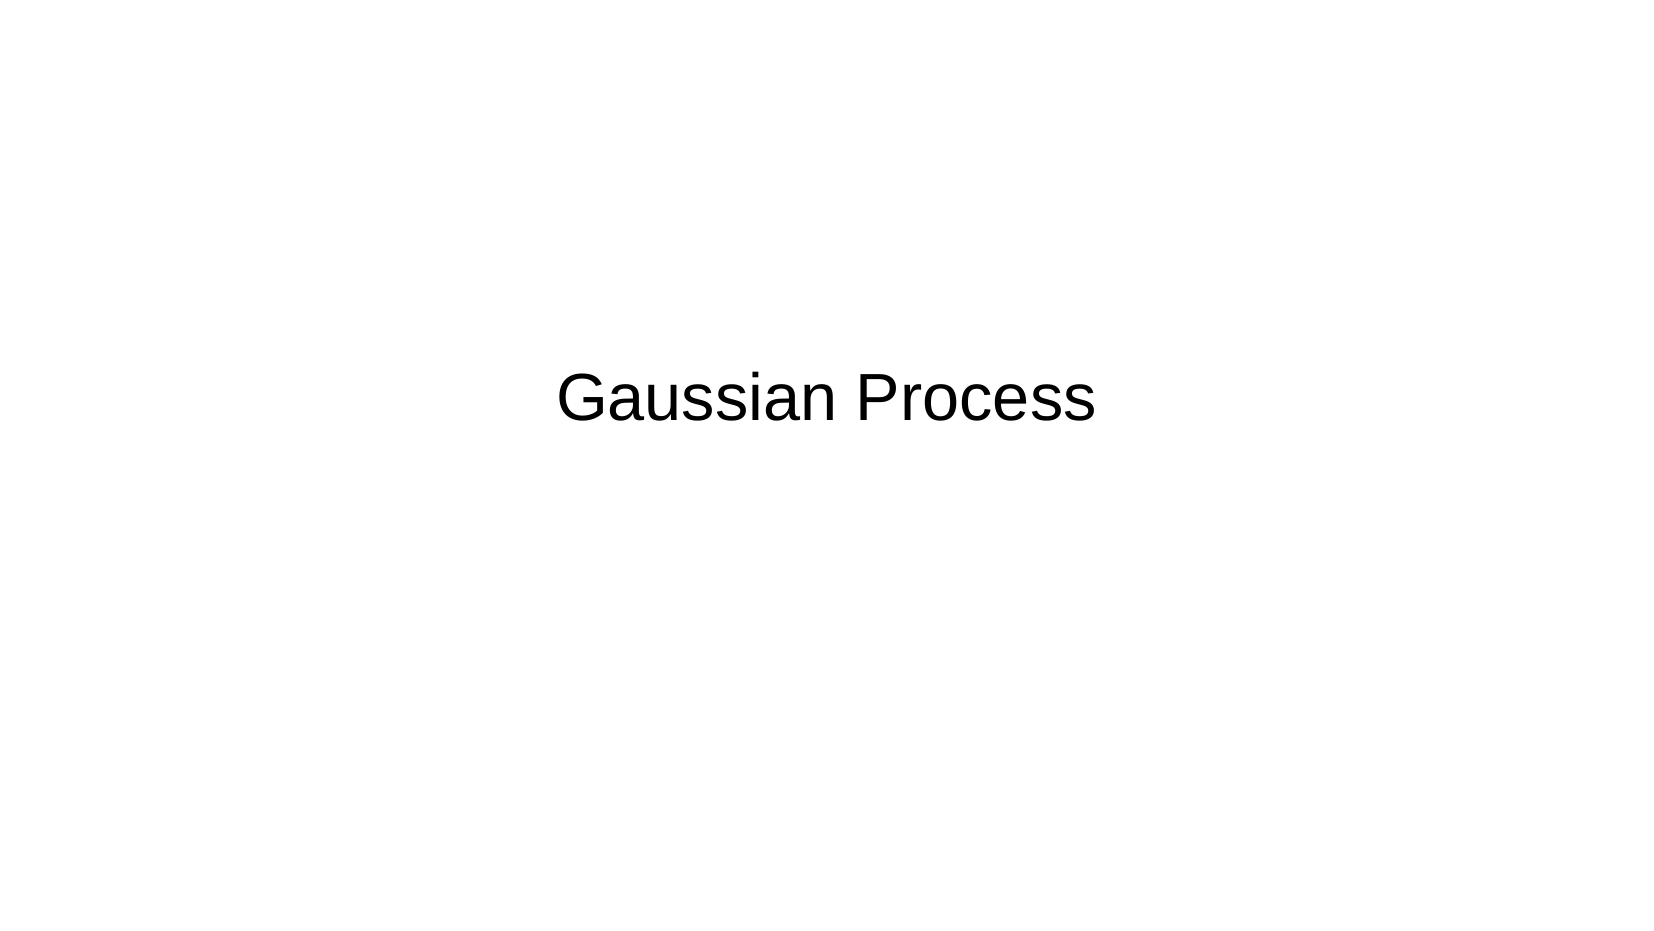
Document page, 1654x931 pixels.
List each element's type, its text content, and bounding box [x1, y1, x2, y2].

subtitle Gaussian Process [82, 37, 1571, 757]
